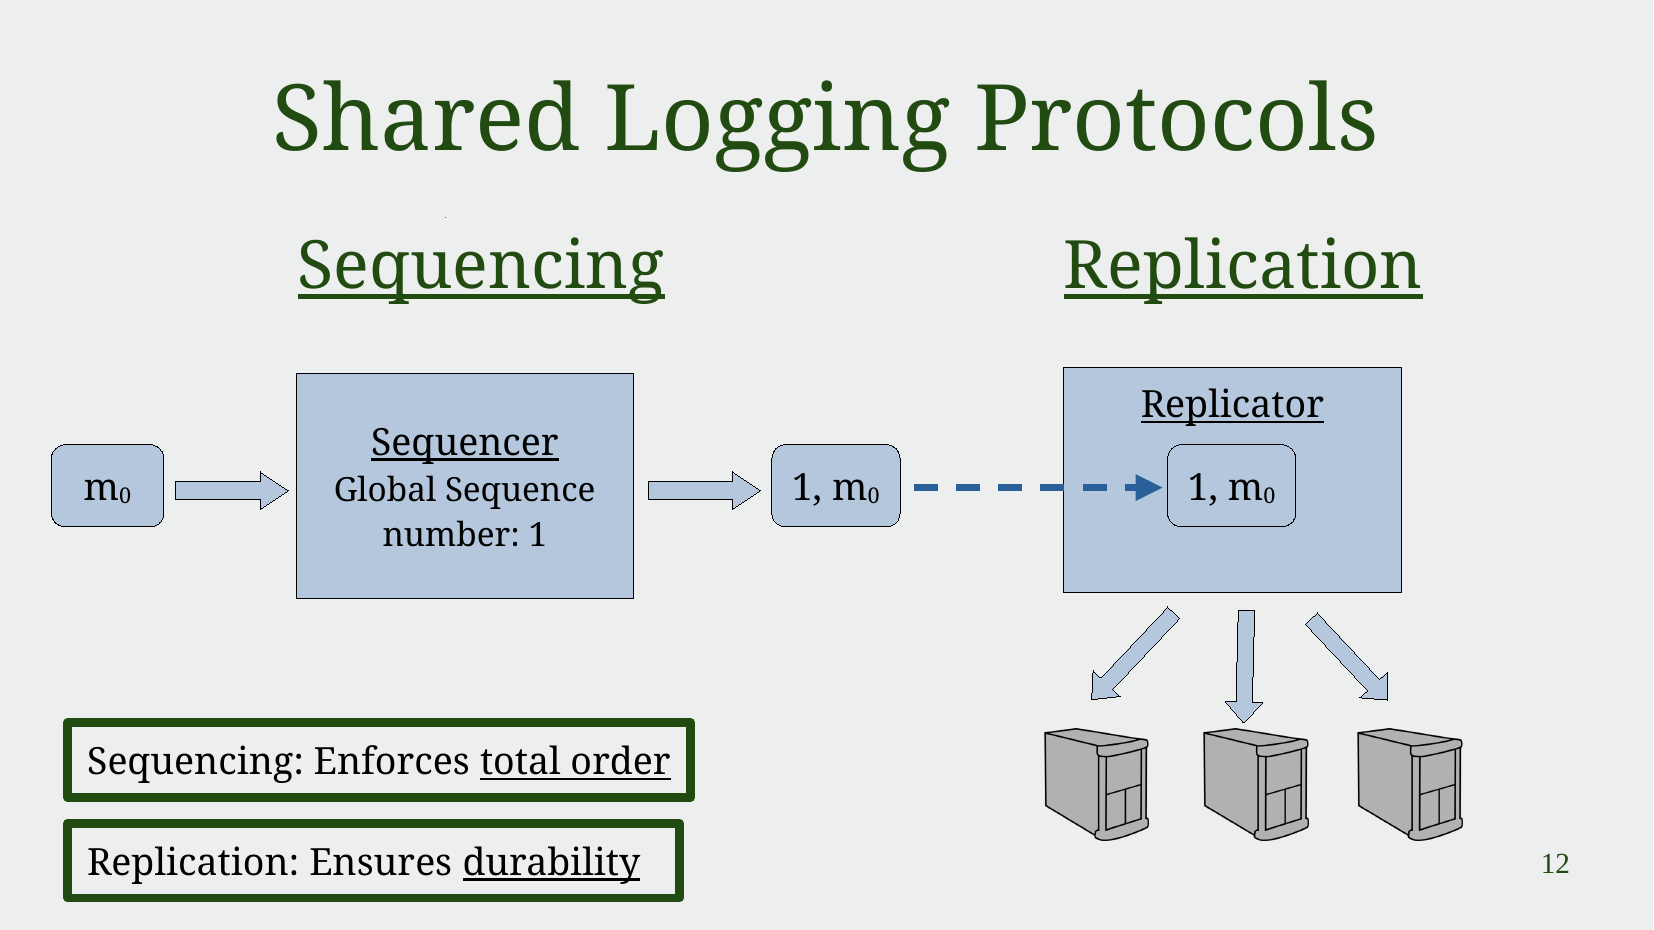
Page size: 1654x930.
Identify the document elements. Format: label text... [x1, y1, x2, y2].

text_box Sequencer Global Sequence number: 1 [296, 373, 634, 599]
picture [1203, 728, 1309, 841]
picture [1044, 728, 1149, 841]
picture [1357, 728, 1463, 841]
text_box [648, 471, 761, 510]
text_box [1305, 612, 1388, 701]
list Sequencing [82, 217, 809, 757]
text_box [1091, 606, 1180, 700]
list Replication [844, 217, 1571, 757]
text_box [1225, 610, 1263, 723]
text_box 1, m0 [771, 444, 901, 527]
text_box Replicator [1063, 367, 1402, 593]
title Shared Logging Protocols [82, 37, 1571, 193]
text_box [175, 471, 289, 510]
text_box m0 [51, 444, 164, 527]
text_box Sequencing: Enforces total order [67, 722, 690, 798]
text_box 1, m0 [1167, 444, 1296, 527]
text_box Replication: Ensures durability [67, 823, 679, 898]
